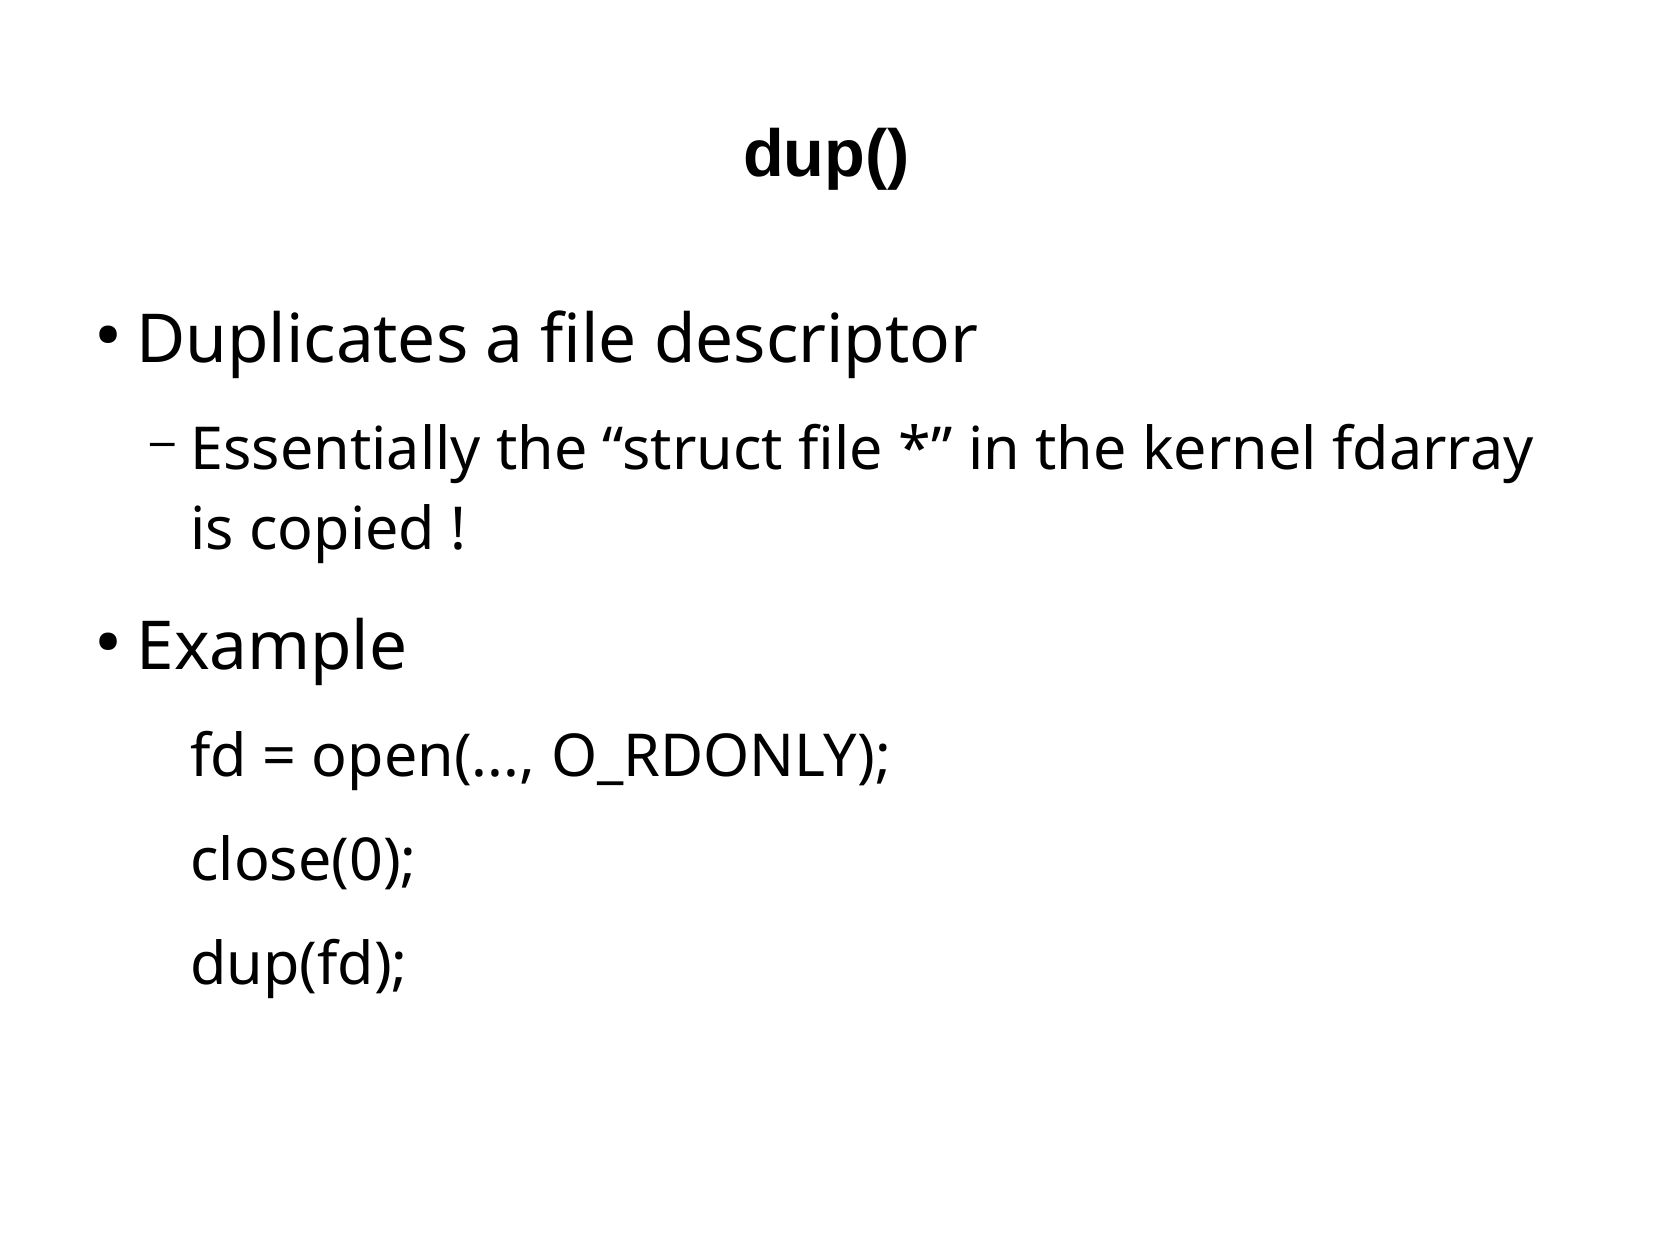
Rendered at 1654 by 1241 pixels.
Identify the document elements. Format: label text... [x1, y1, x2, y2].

title dup() [82, 49, 1571, 257]
list Duplicates a file descriptor Essentially the “struct file *” in the kernel fdarray is copied ! Example fd = open(..., O_RDONLY); close(0); dup(fd); [82, 290, 1571, 1010]
